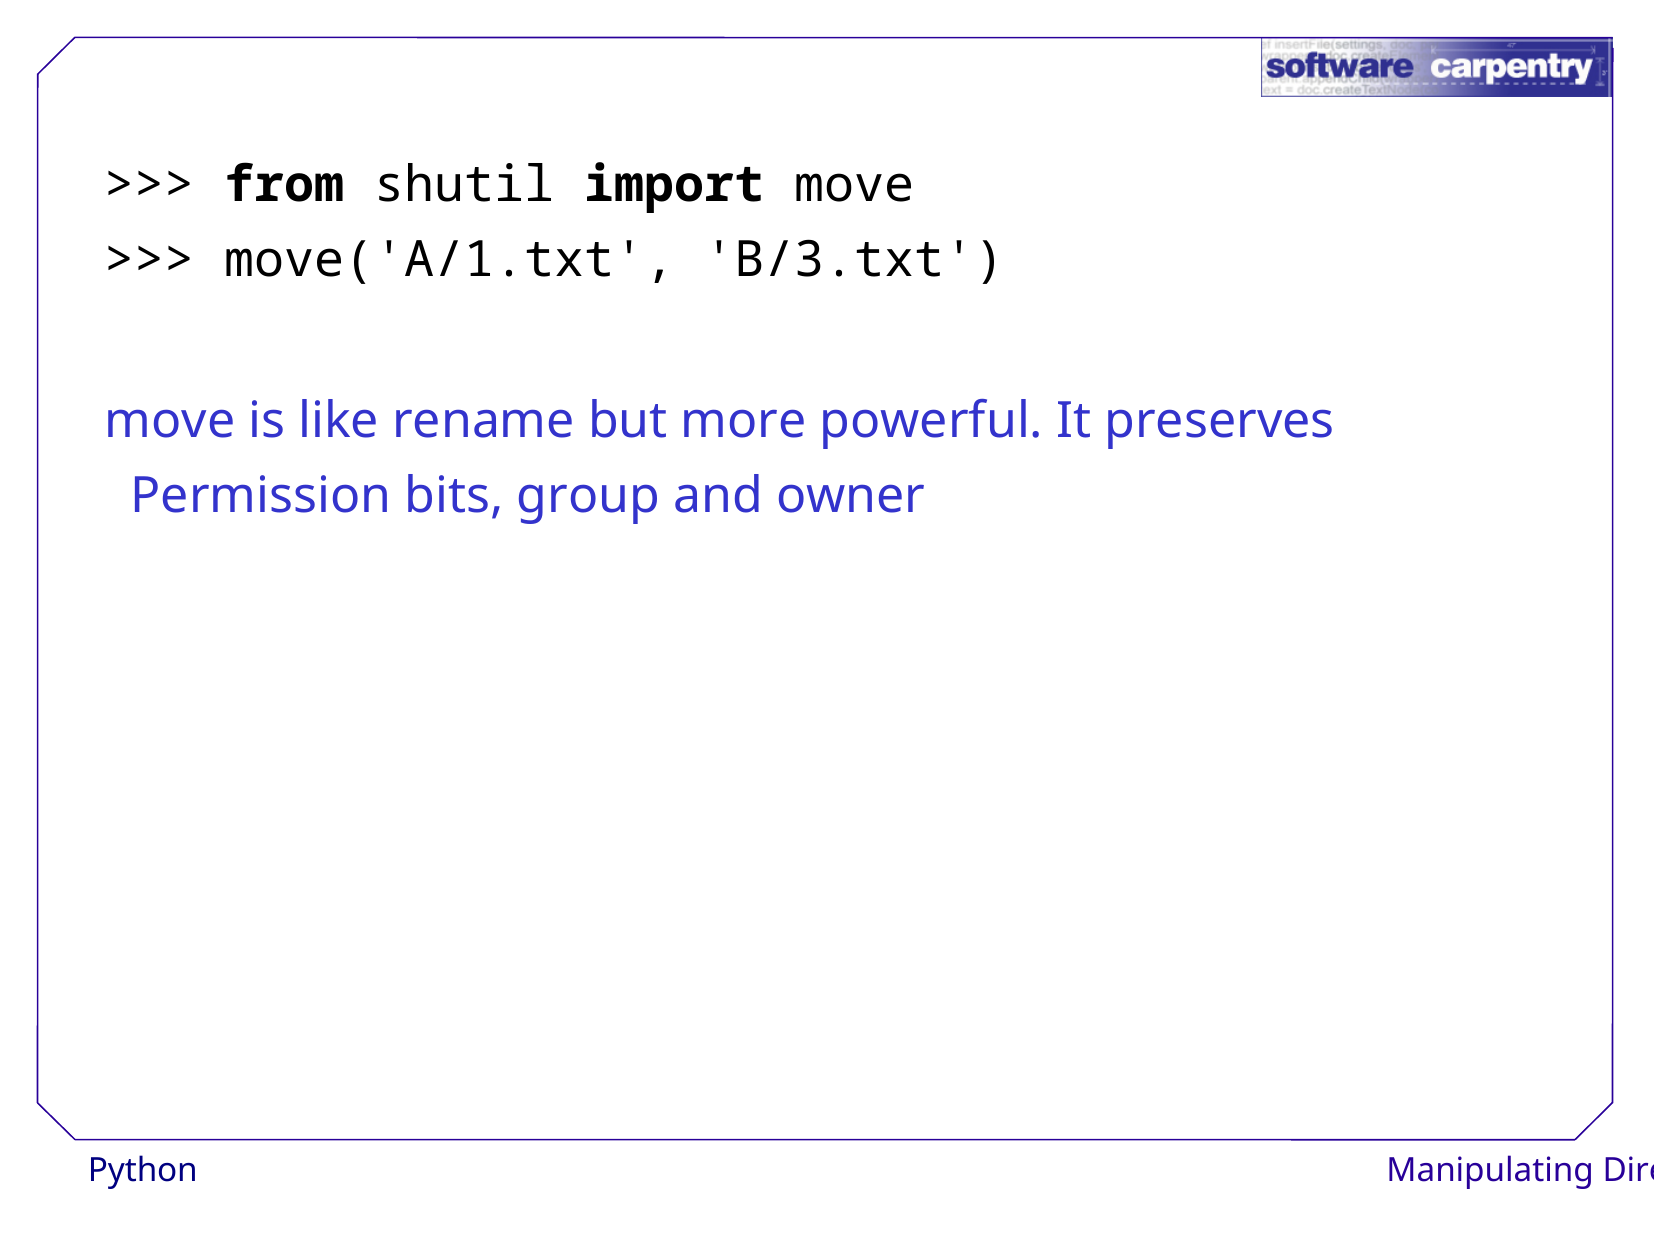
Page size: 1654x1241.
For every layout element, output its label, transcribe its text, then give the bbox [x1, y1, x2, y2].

text_box move is like rename but more powerful. It preserves Permission bits, group and owner [89, 364, 809, 460]
text_box >>> from shutil import move >>> move('A/1.txt', 'B/3.txt') [89, 128, 1512, 1037]
picture [1261, 39, 1613, 97]
